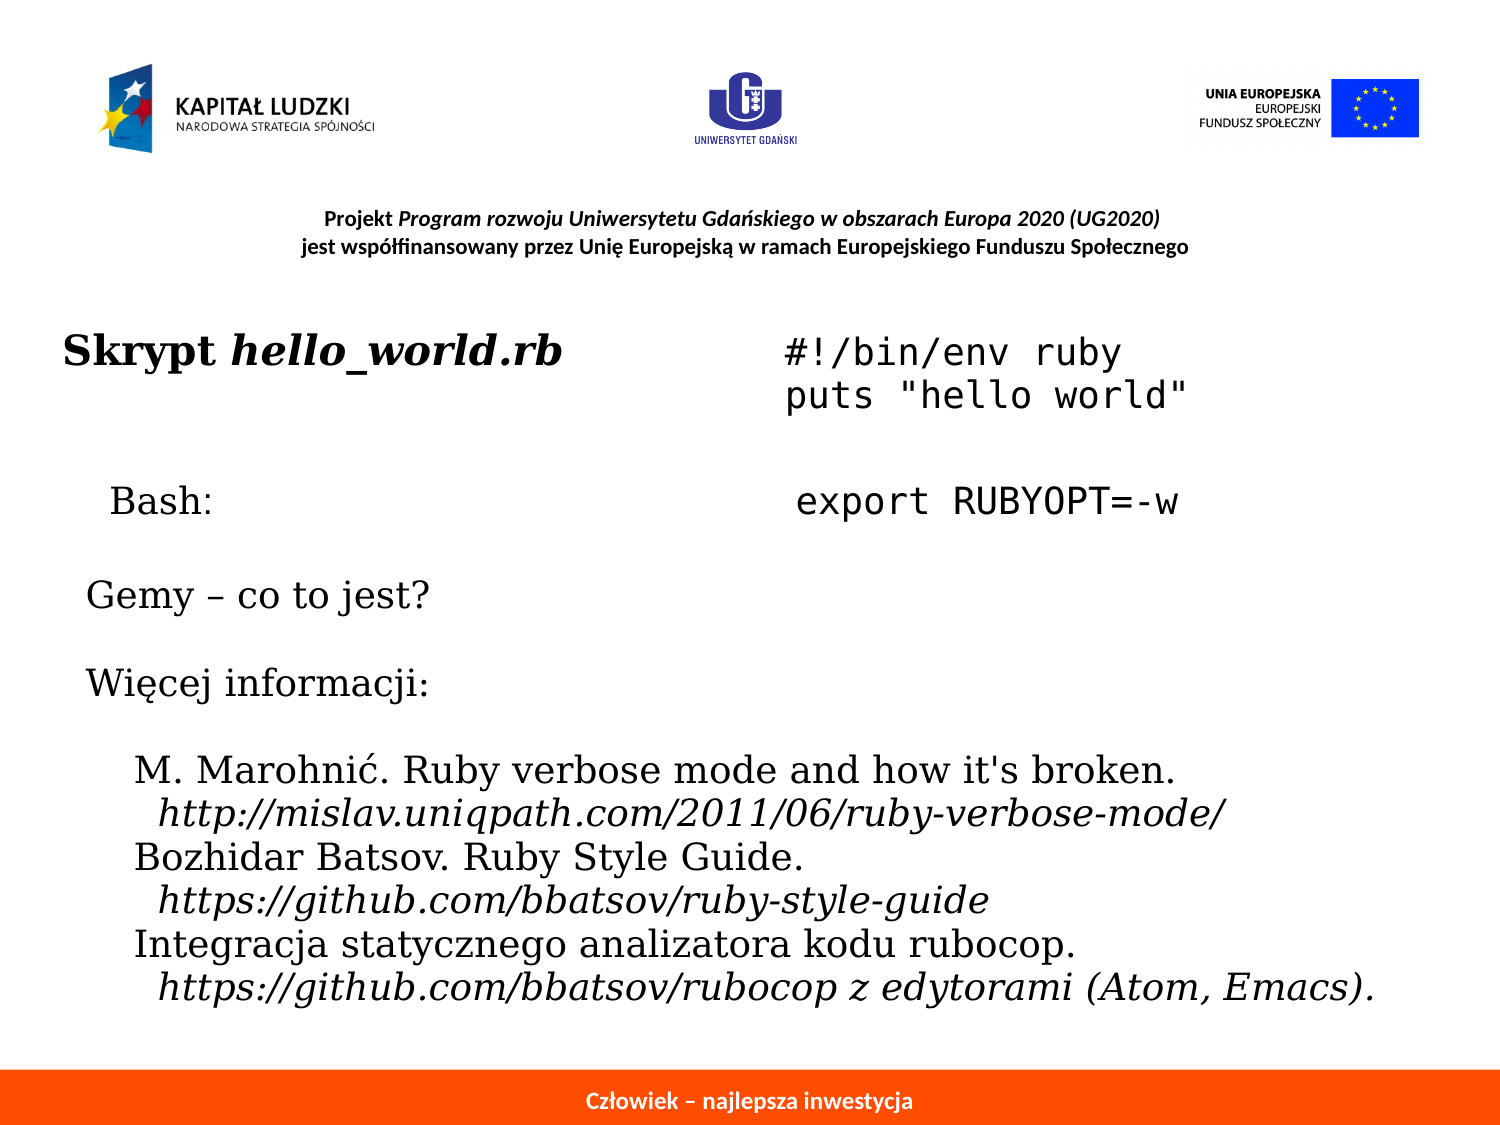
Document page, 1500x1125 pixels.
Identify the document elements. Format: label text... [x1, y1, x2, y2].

text_box Bash: [94, 472, 228, 531]
footer Człowiek – najlepsza inwestycja [0, 1069, 1500, 1125]
picture [53, 19, 418, 196]
text_box Gemy – co to jest? Więcej informacji: M. Marohnić. Ruby verbose mode and how it's broken. http://mislav.uniqpath.com/2011/06/ruby-verbose-mode/ Bozhidar Batsov. Ruby Style Guide. https://github.com/bbatsov/ruby-style-guide Integracja statycznego analizatora kodu rubocop. https://github.com/bbatsov/rubocop z edytorami (Atom, Emacs). [70, 566, 1392, 1061]
text_box Skrypt hello_world.rb [47, 318, 579, 383]
text_box Projekt Program rozwoju Uniwersytetu Gdańskiego w obszarach Europa 2020 (UG2020) jest współfinansowany przez Unię Europejską w ramach Europejskiego Funduszu Społecznego [53, 196, 1439, 267]
picture [1179, 60, 1439, 156]
text_box #!/bin/env ruby puts "hello world" [770, 323, 1205, 426]
text_box export RUBYOPT=-w [780, 472, 1193, 531]
picture [692, 69, 800, 147]
